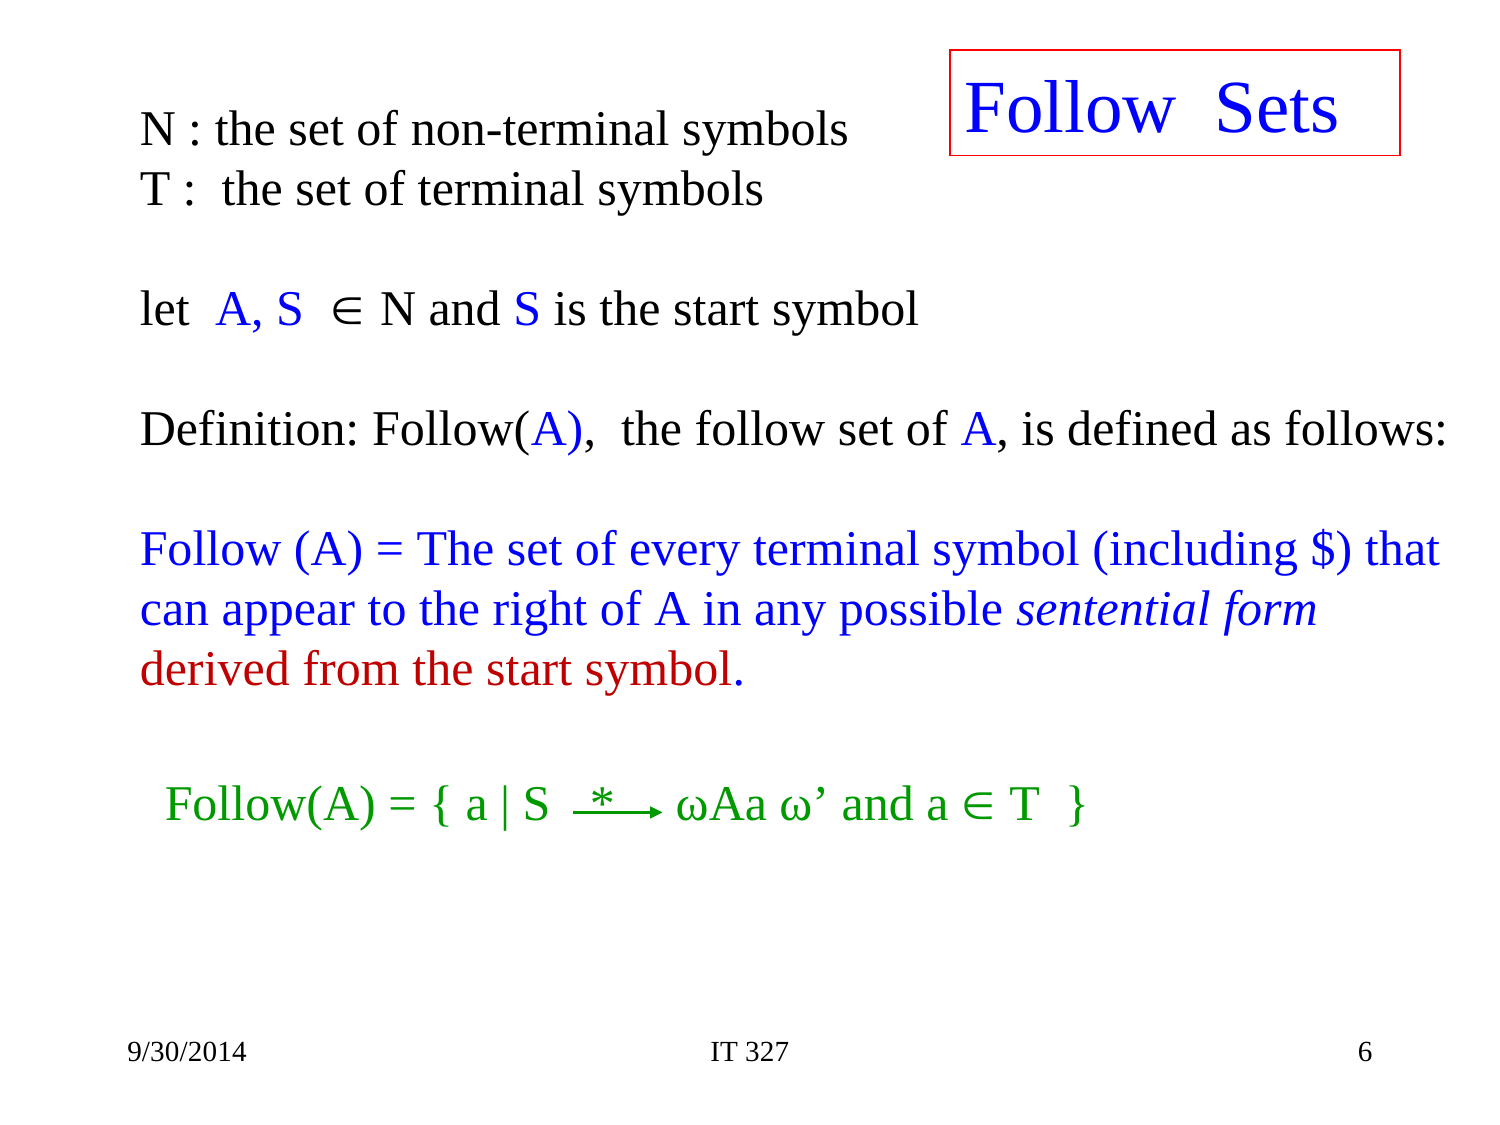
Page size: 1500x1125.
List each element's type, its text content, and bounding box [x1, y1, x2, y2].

text_box Follow(A) = { a | S ωAa ω’ and a  T } [149, 762, 574, 838]
text_box Follow Sets [950, 49, 1401, 156]
text_box * [574, 762, 630, 838]
text_box Follow(A) = { a | S ωAa ω’ and a  T } [630, 762, 1150, 838]
text_box <number> [1074, 1025, 1388, 1101]
text_box 9/30/2014 [112, 1025, 426, 1101]
text_box N : the set of non-terminal symbols T : the set of terminal symbols let A, S  N and S is the start symbol Definition: Follow(A), the follow set of A, is defined as follows: Follow (A) = The set of every terminal symbol (including $) that can appear to the right of A in any possible sentential form derived from the start symbol. [125, 87, 1469, 703]
text_box IT 327 [512, 1025, 988, 1101]
